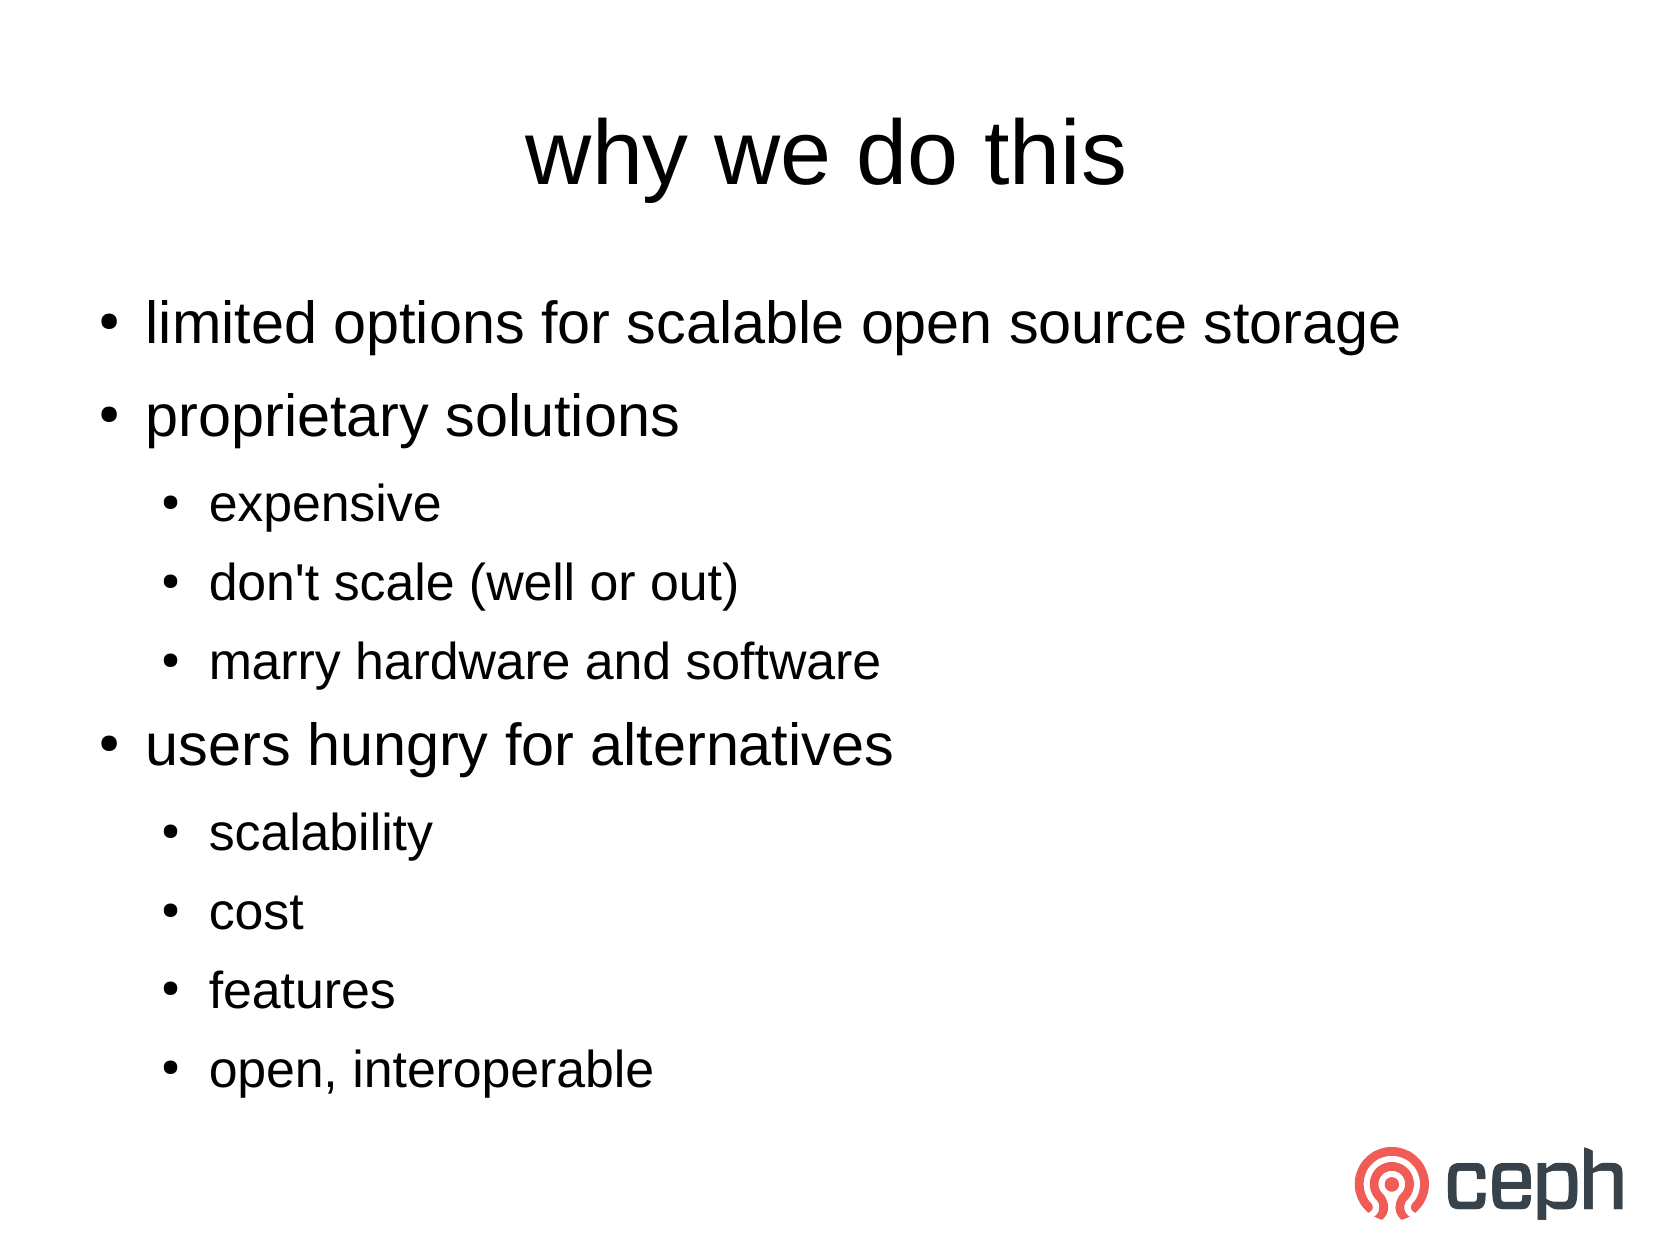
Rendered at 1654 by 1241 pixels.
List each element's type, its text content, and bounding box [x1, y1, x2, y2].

list limited options for scalable open source storage proprietary solutions expensive don't scale (well or out) marry hardware and software users hungry for alternatives scalability cost features open, interoperable [82, 290, 1571, 1109]
title why we do this [82, 49, 1571, 257]
picture [1308, 1100, 1654, 1241]
